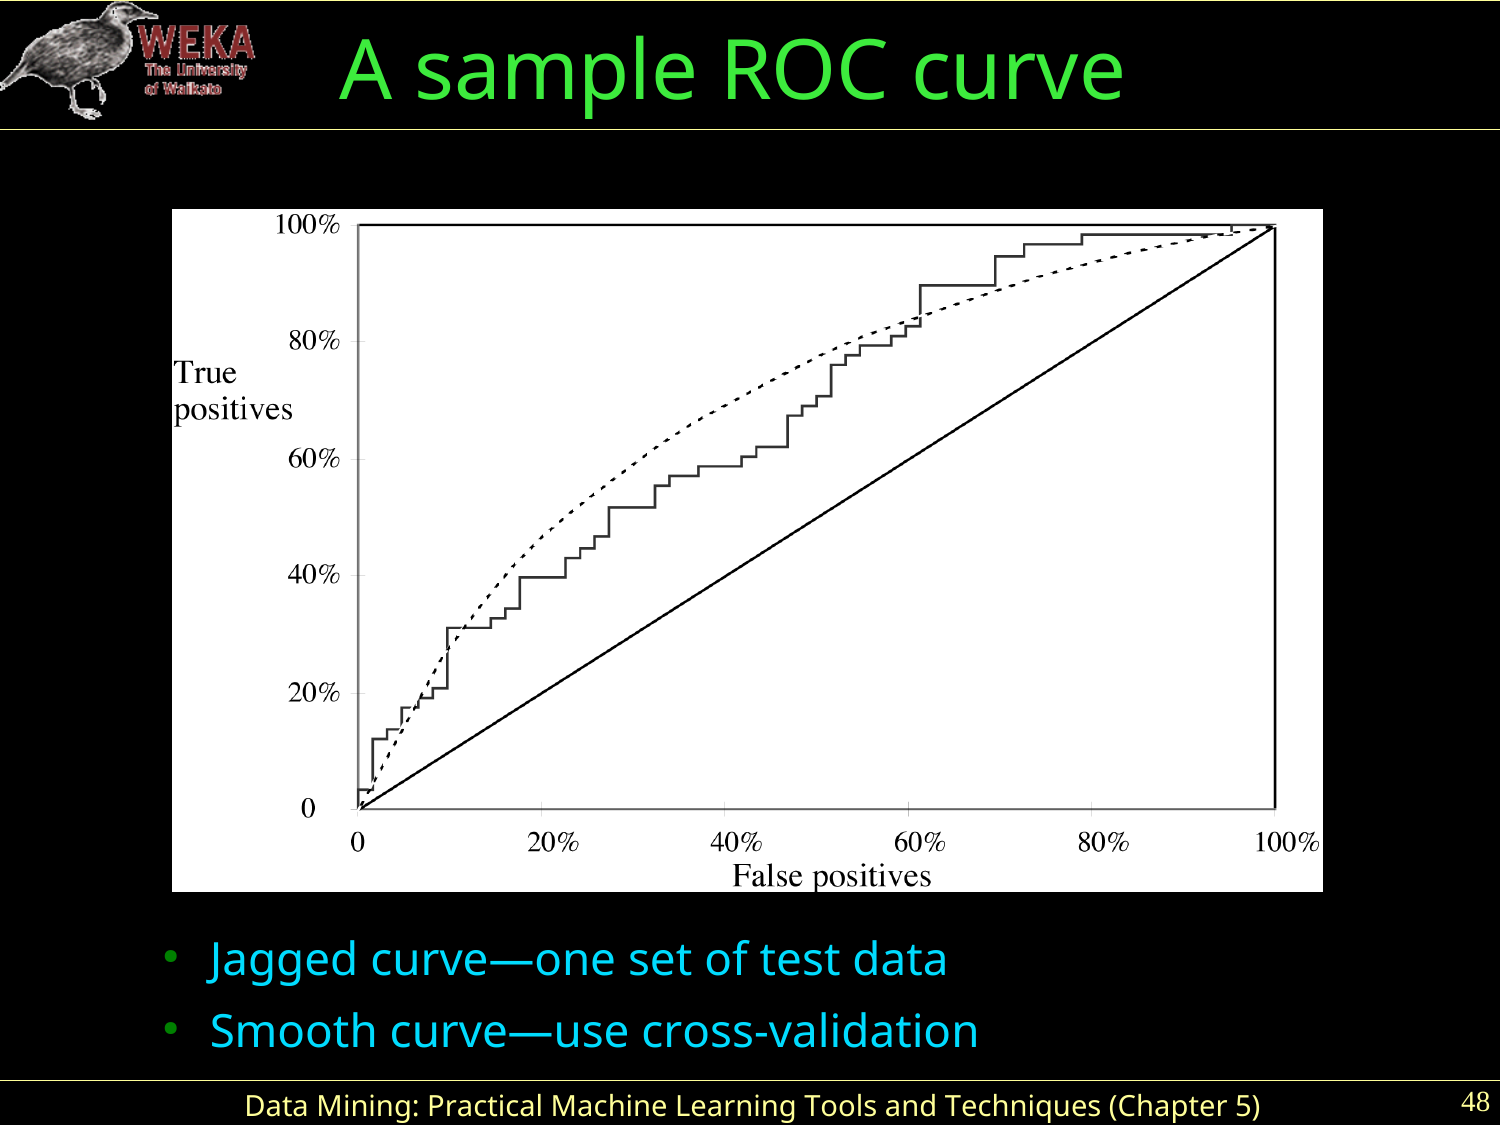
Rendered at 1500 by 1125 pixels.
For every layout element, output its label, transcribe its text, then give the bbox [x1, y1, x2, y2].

text_box Jagged curve—one set of test data Smooth curve—use cross-validation [147, 919, 1186, 1054]
title A sample ROC curve [324, 0, 1500, 148]
picture [0, 1, 266, 129]
picture [172, 209, 1323, 892]
